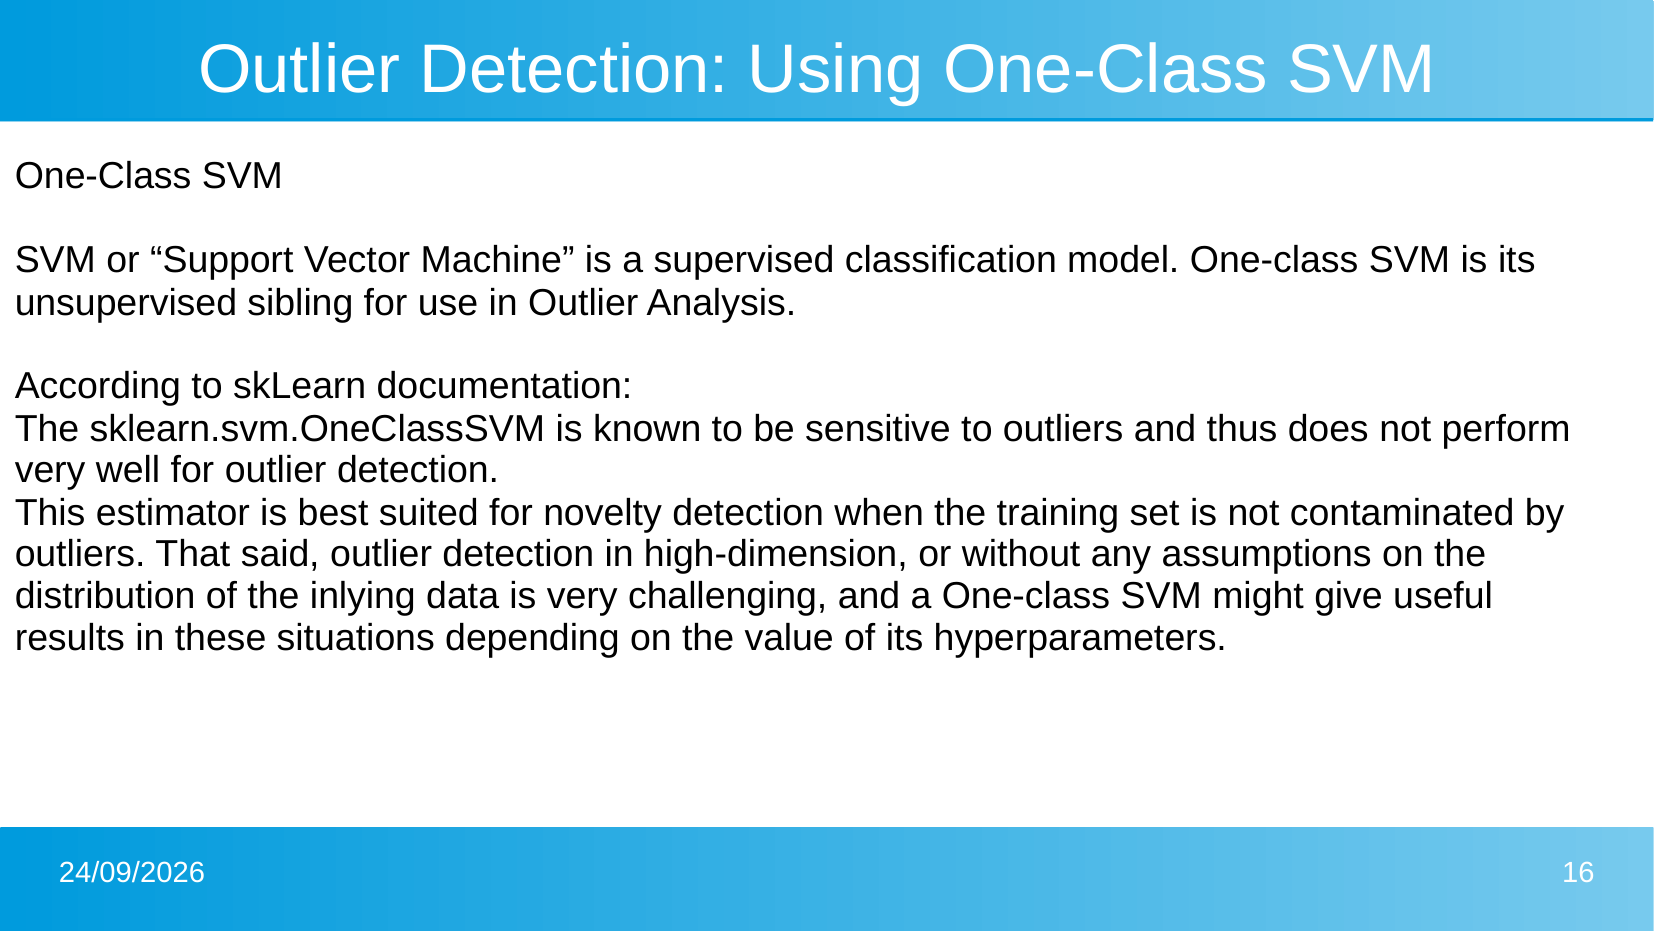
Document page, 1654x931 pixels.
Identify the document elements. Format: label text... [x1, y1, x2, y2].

title Outlier Detection: Using One-Class SVM [59, 29, 1595, 108]
text_box One-Class SVM SVM or “Support Vector Machine” is a supervised classification model. One-class SVM is its unsupervised sibling for use in Outlier Analysis. According to skLearn documentation: The sklearn.svm.OneClassSVM is known to be sensitive to outliers and thus does not perform very well for outlier detection. This estimator is best suited for novelty detection when the training set is not contaminated by outliers. That said, outlier detection in high-dimension, or without any assumptions on the distribution of the inlying data is very challenging, and a One-class SVM might give useful results in these situations depending on the value of its hyperparameters. [0, 147, 1625, 835]
